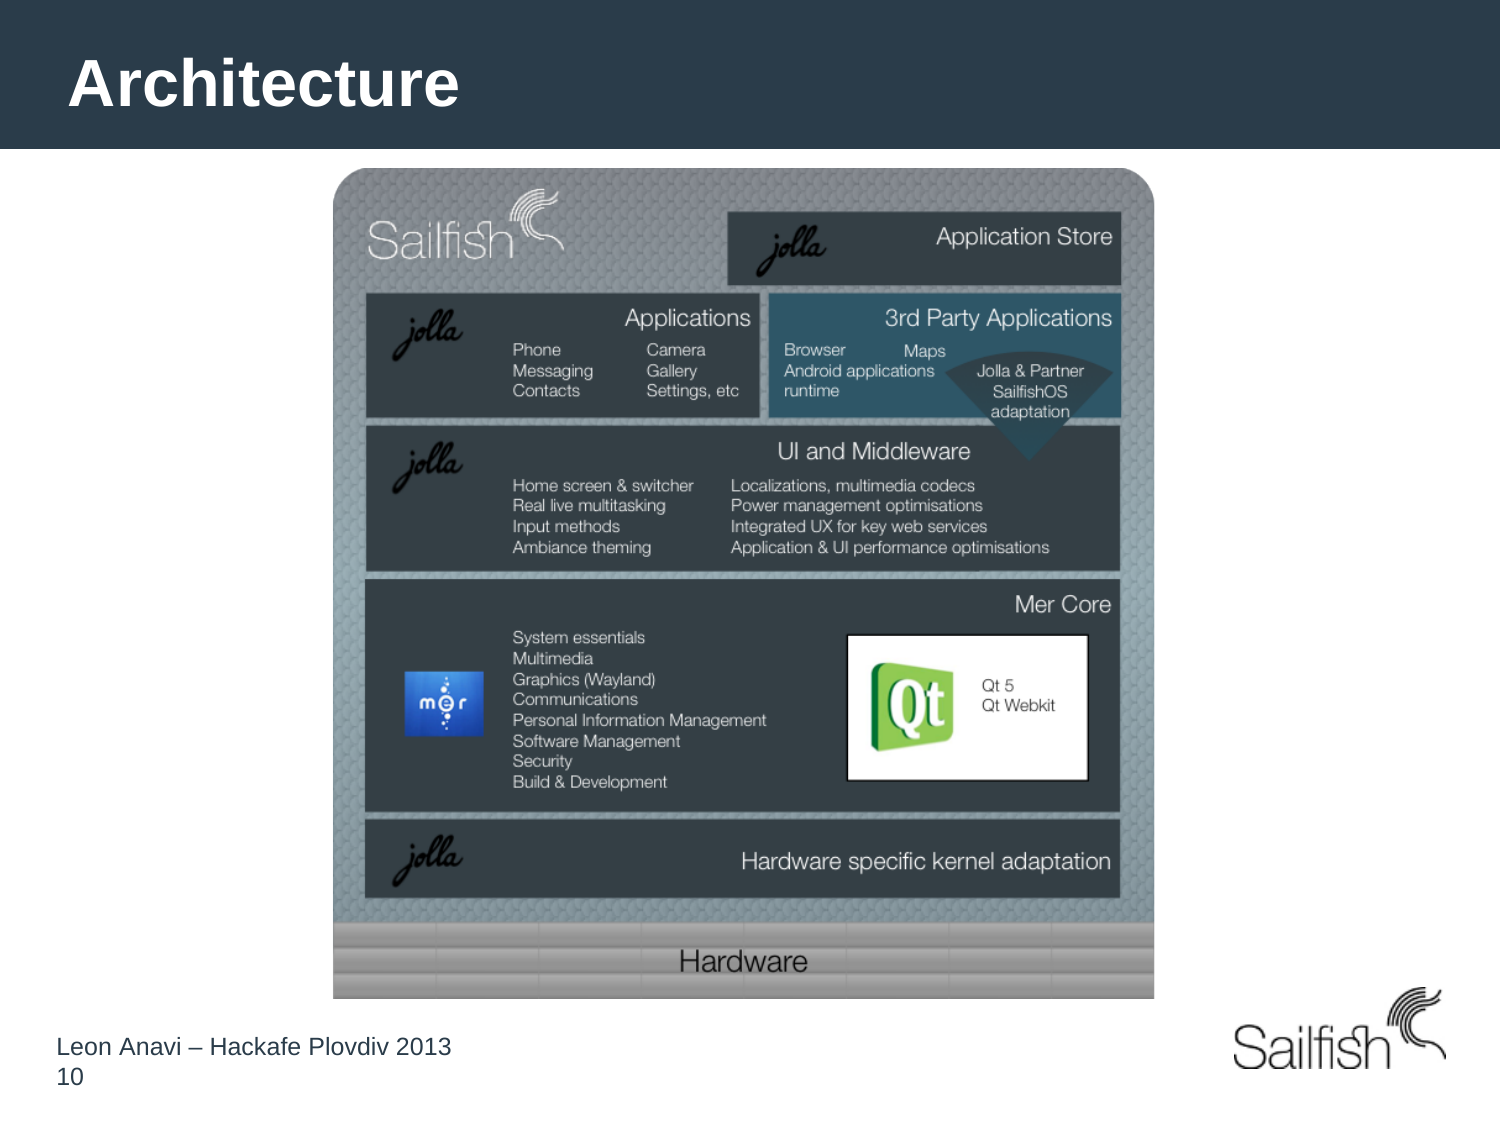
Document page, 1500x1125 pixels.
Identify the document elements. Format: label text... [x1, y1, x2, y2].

picture [312, 168, 1188, 999]
text_box Architecture [53, 32, 1466, 173]
picture [1234, 987, 1446, 1069]
